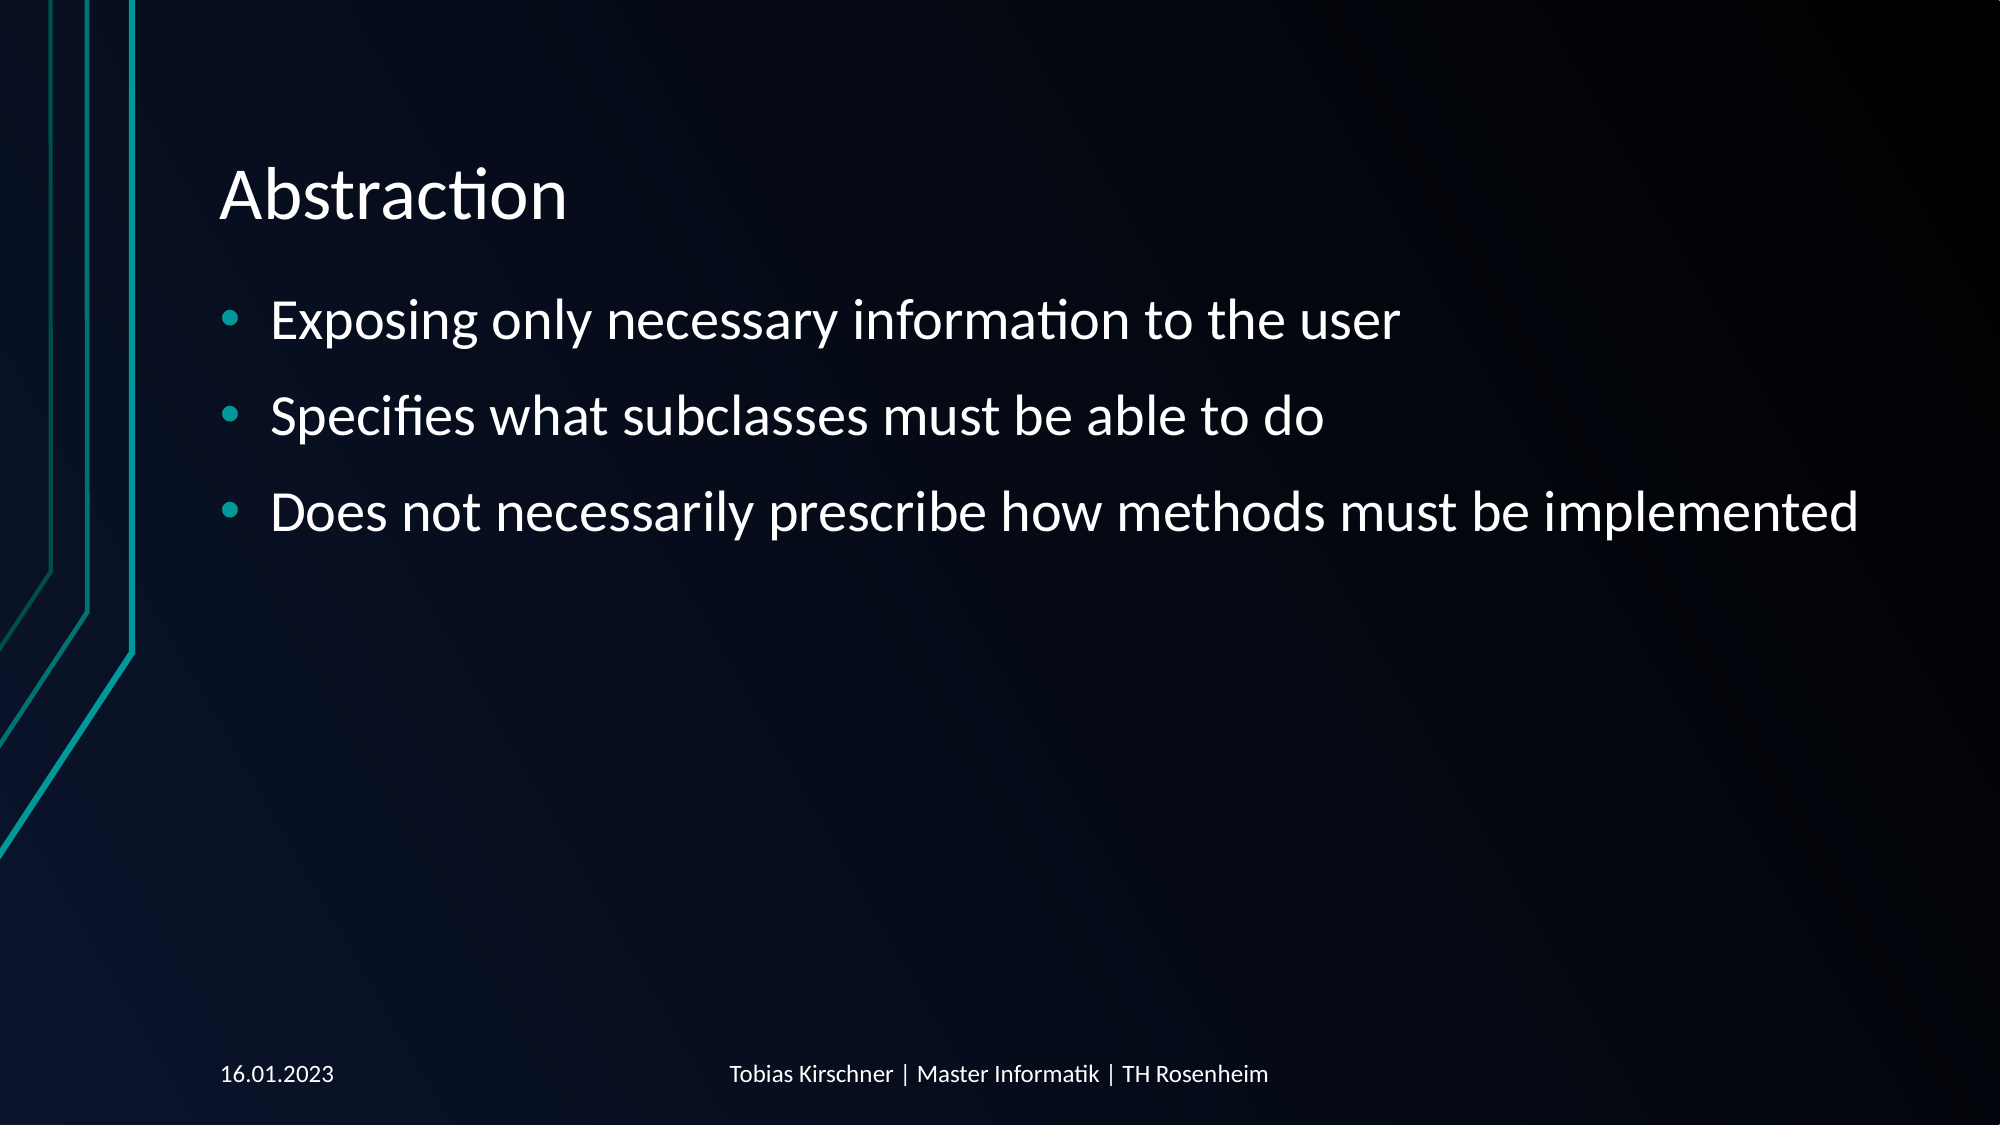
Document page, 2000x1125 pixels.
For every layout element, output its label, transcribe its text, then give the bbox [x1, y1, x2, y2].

title Abstraction [199, 45, 1900, 246]
list Exposing only necessary information to the user Specifies what subclasses must be able to do Does not necessarily prescribe how methods must be implemented [199, 279, 1900, 1012]
text_box Tobias Kirschner | Master Informatik | TH Rosenheim [566, 1042, 1433, 1103]
text_box 16.01.2023 [199, 1042, 566, 1103]
